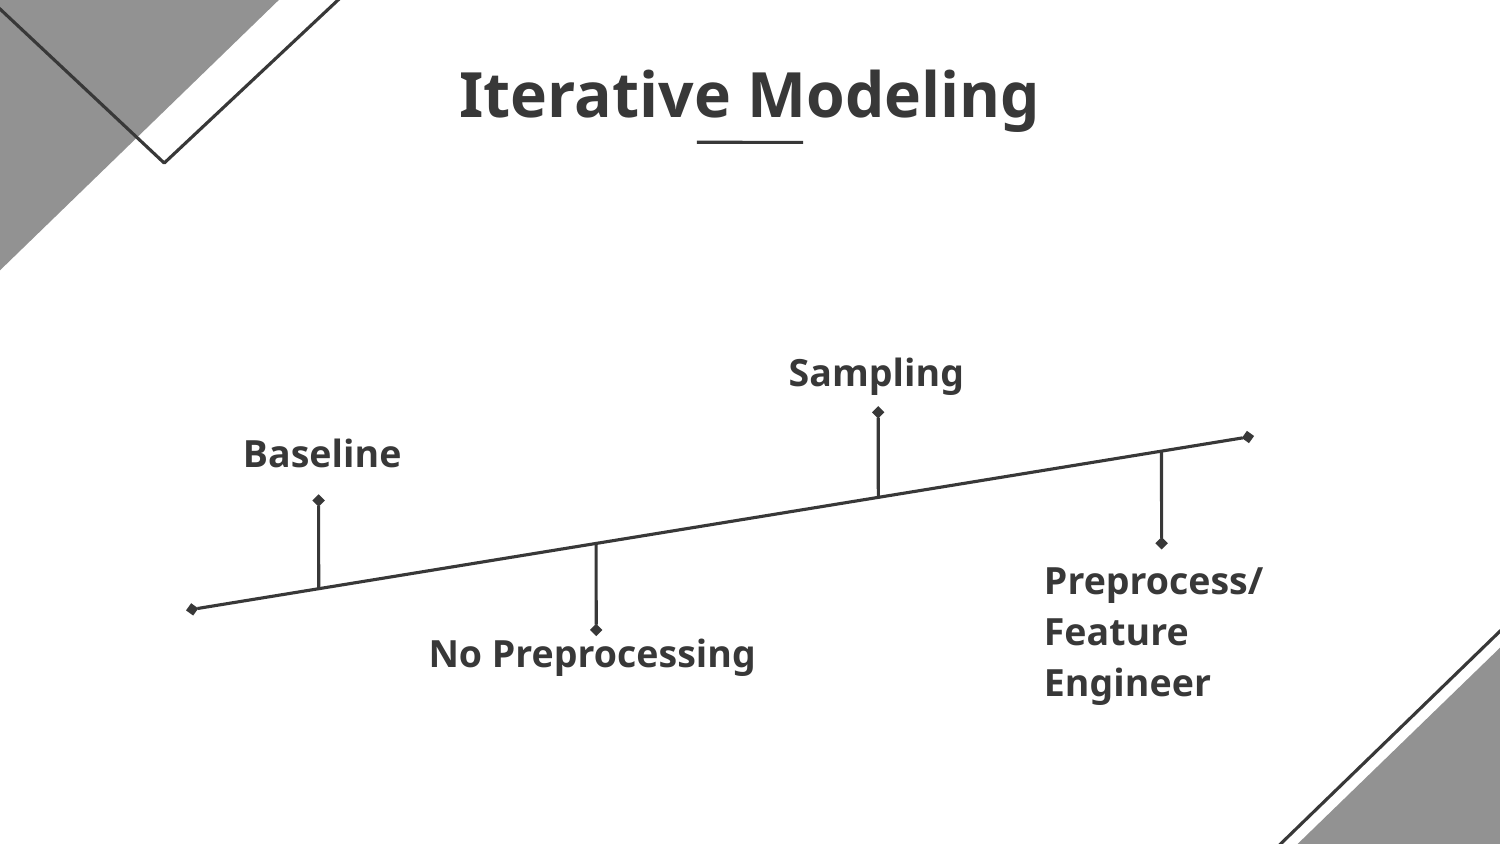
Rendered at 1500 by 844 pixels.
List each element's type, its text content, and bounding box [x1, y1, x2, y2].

text_box Preprocess/Feature Engineer [1029, 546, 1336, 693]
text_box Baseline [135, 414, 511, 480]
text_box No Preprocessing [405, 614, 781, 680]
title Iterative Modeling [146, 39, 1354, 127]
text_box Sampling [727, 334, 1026, 400]
